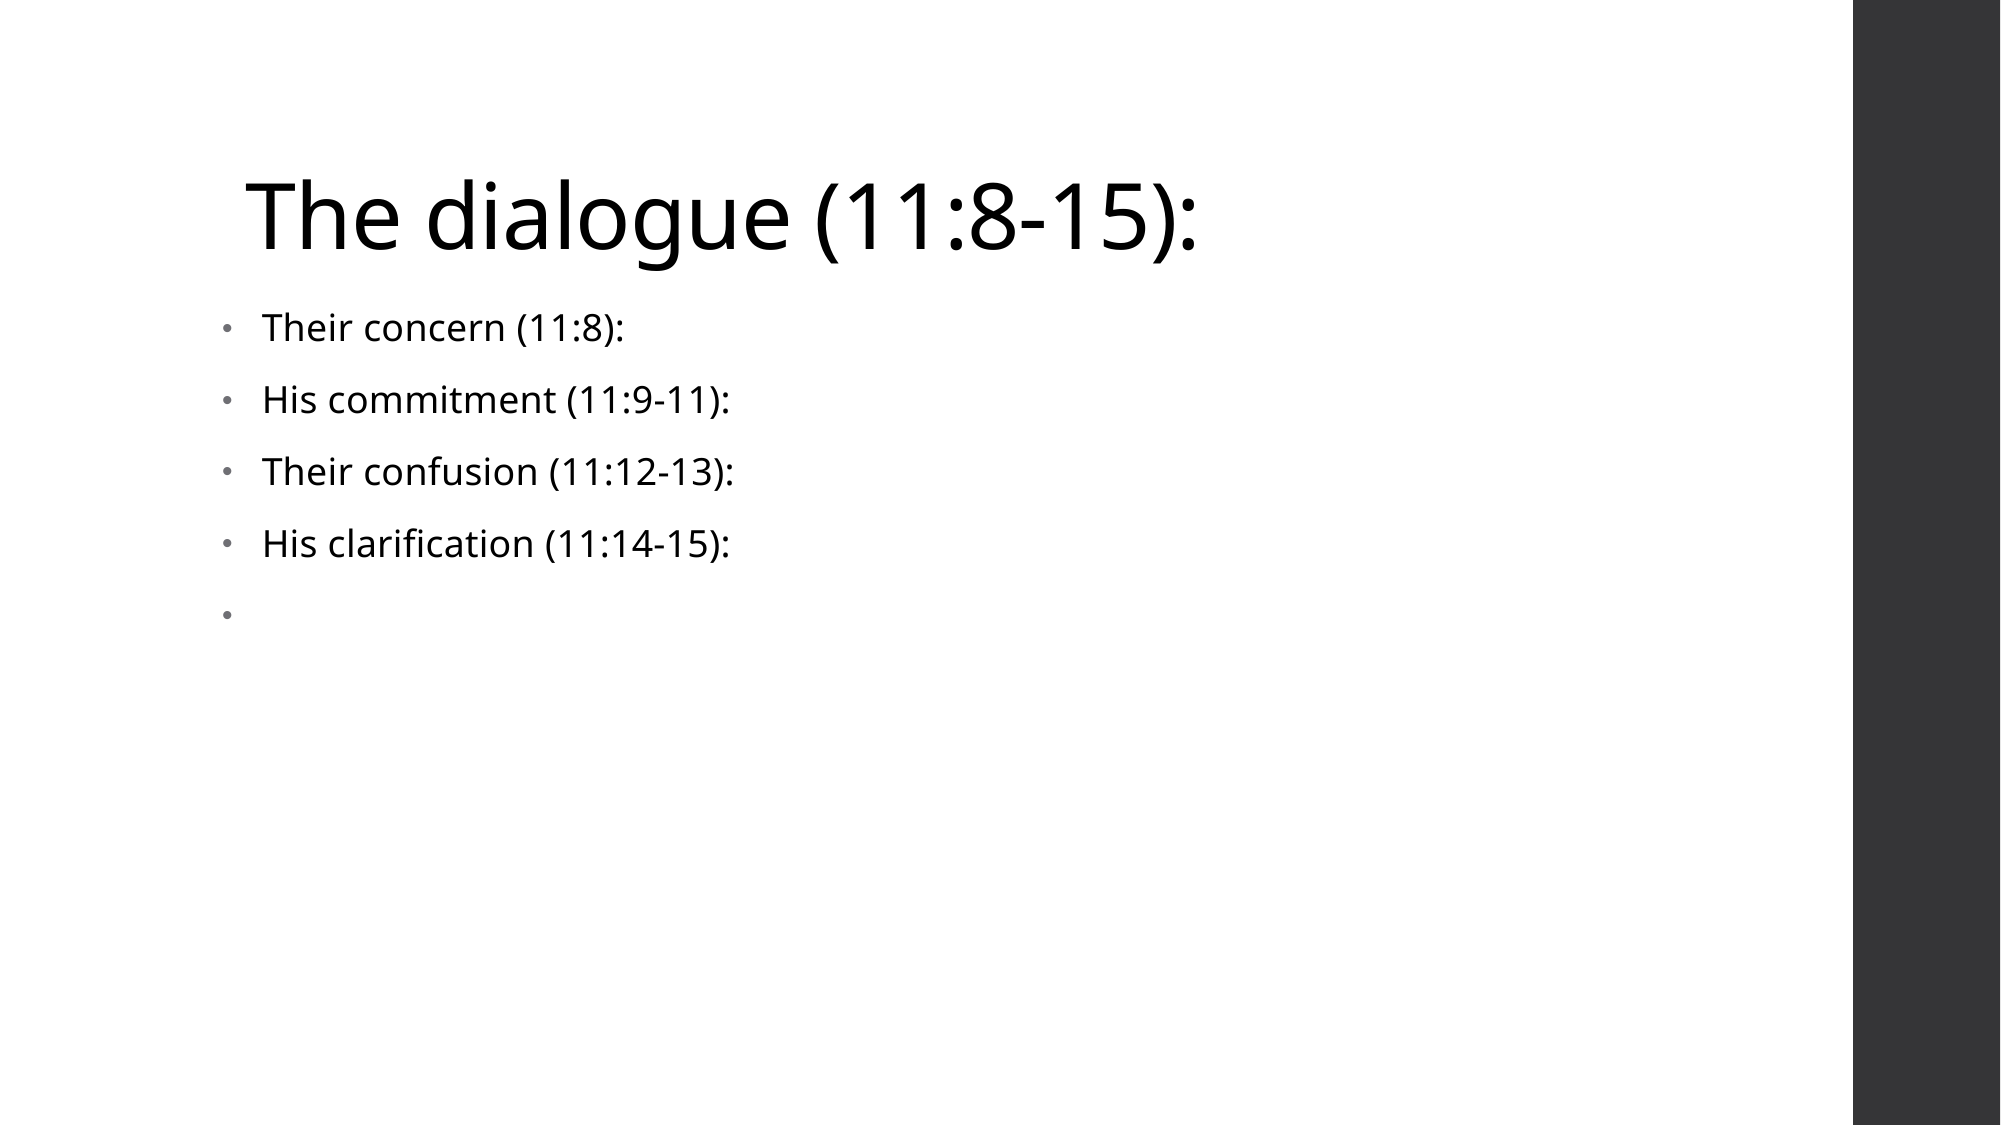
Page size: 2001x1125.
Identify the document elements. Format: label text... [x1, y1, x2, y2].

title The dialogue (11:8-15): [206, 60, 1797, 278]
list Their concern (11:8): His commitment (11:9-11): Their confusion (11:12-13): His clarification (11:14-15): [206, 299, 1617, 1014]
